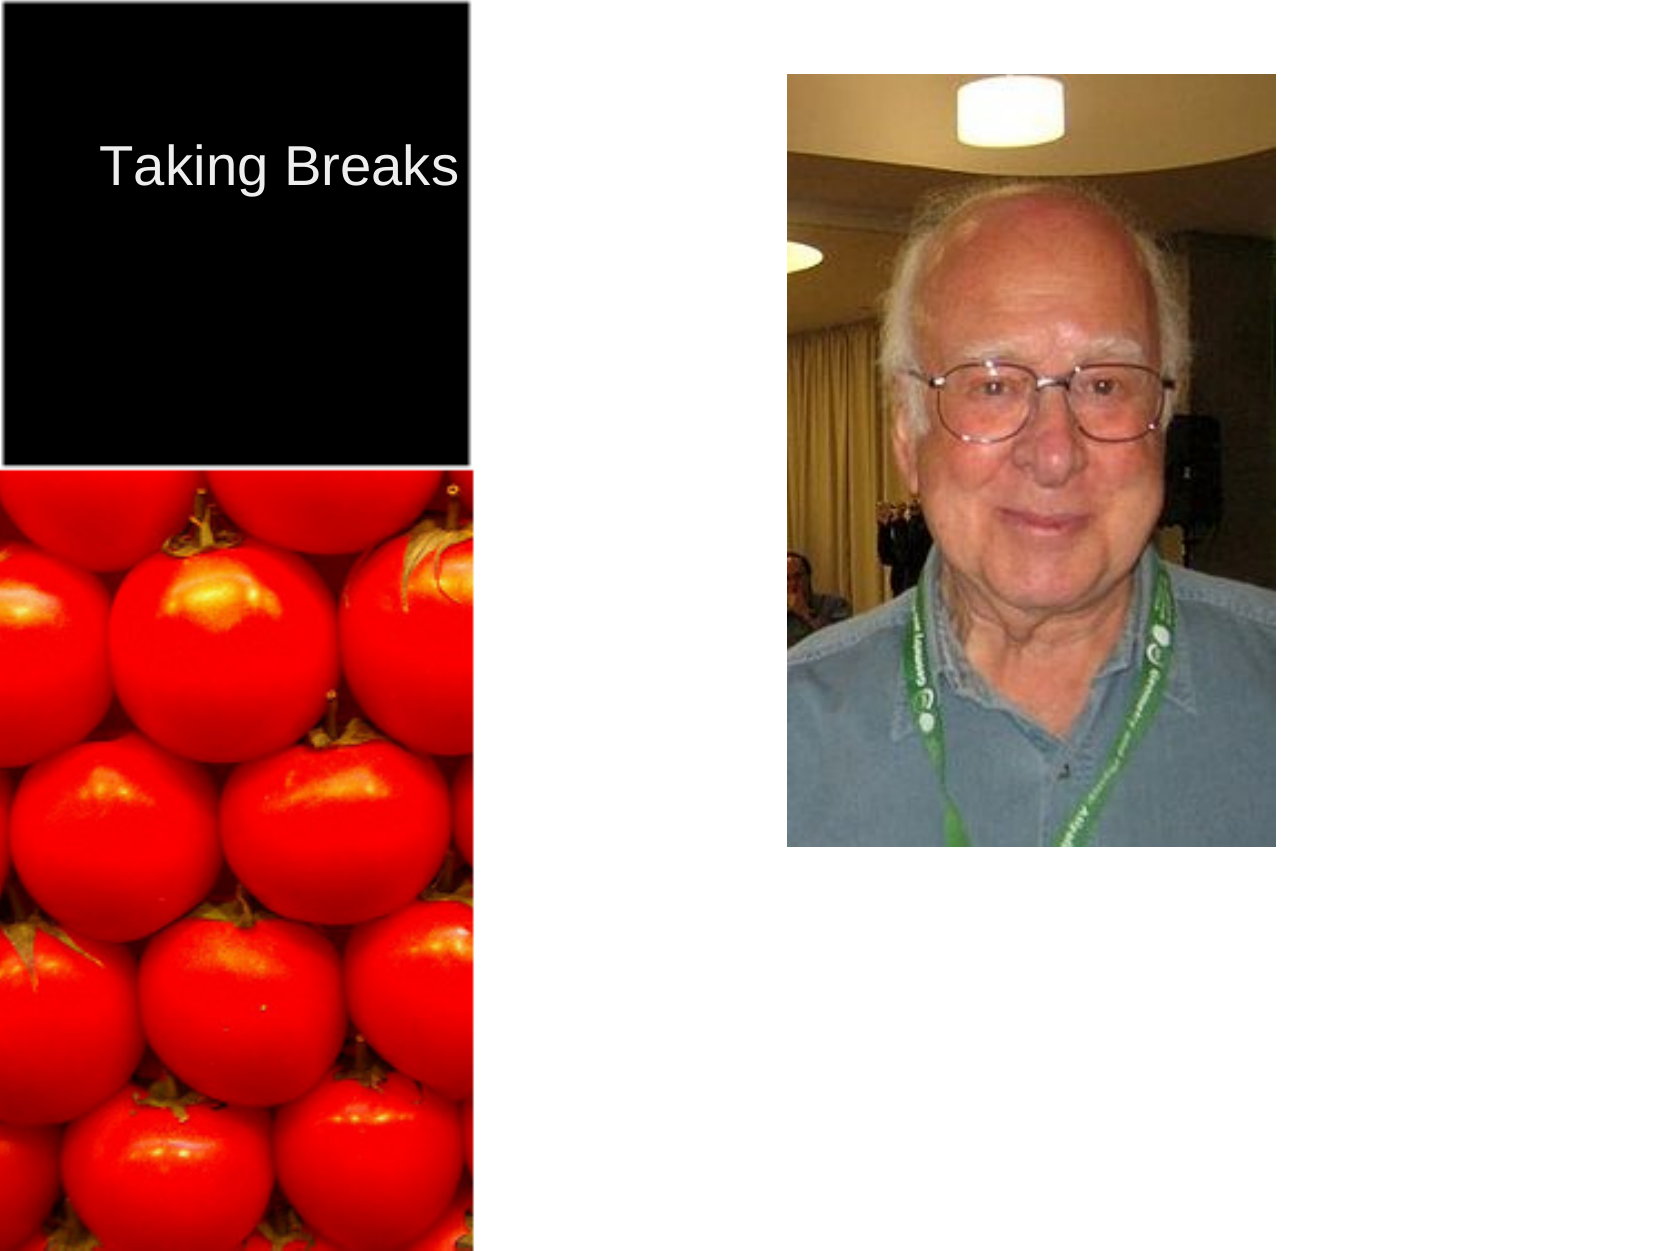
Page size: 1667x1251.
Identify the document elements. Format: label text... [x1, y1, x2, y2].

picture [0, 0, 1667, 1251]
text_box Taking Breaks [23, 134, 460, 199]
